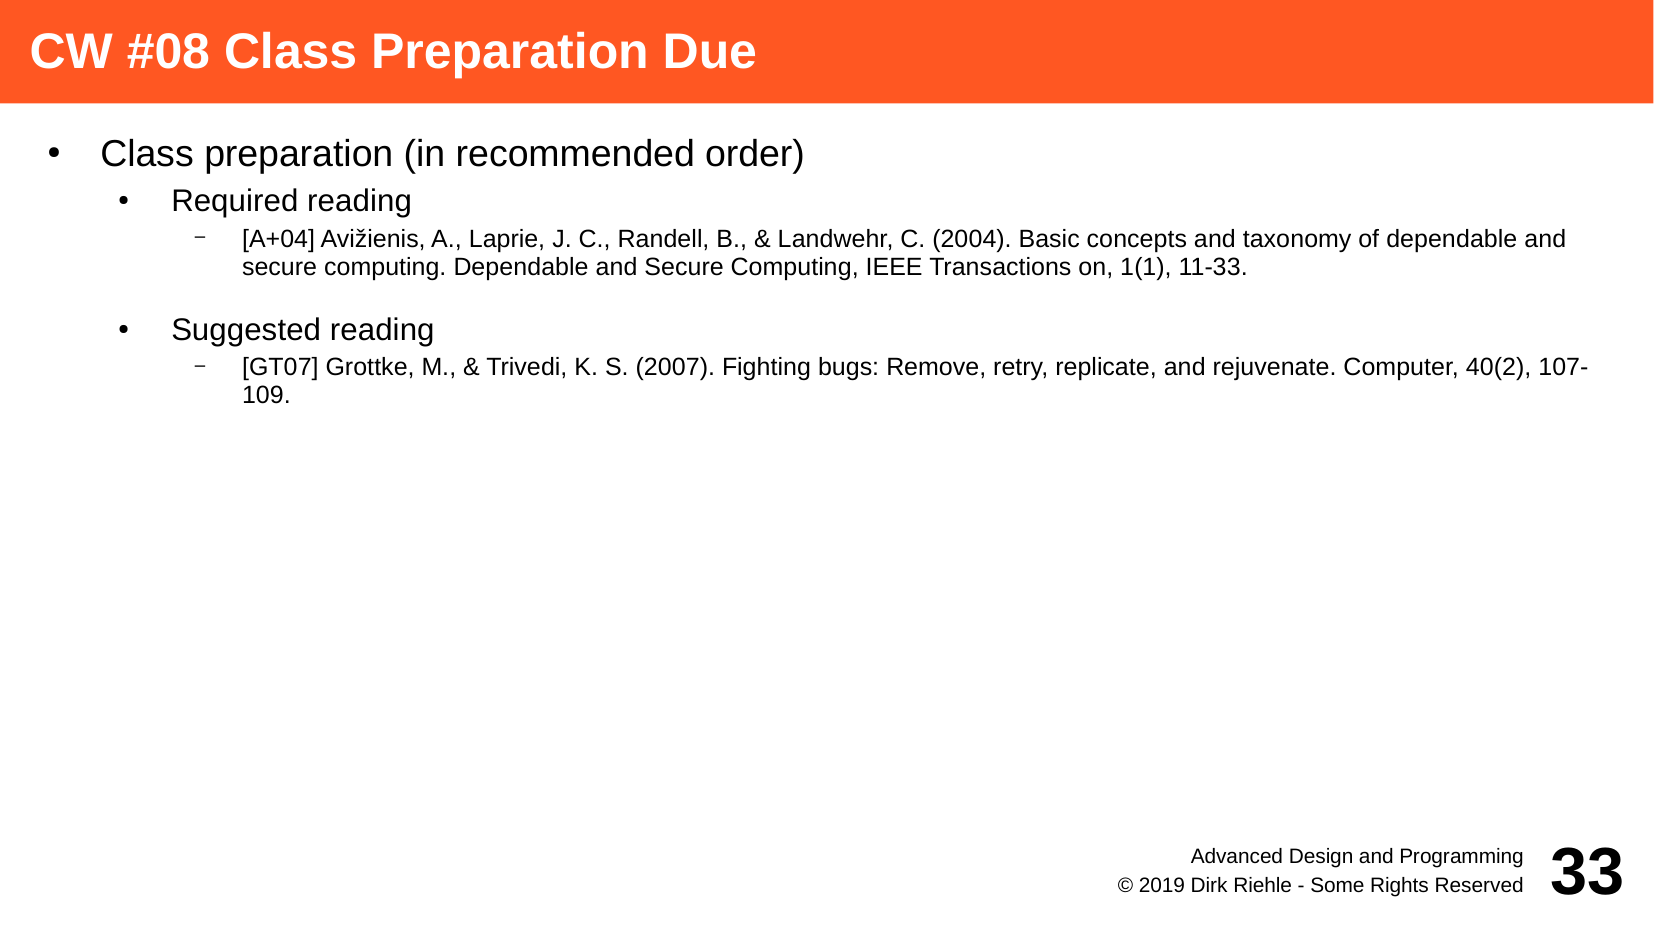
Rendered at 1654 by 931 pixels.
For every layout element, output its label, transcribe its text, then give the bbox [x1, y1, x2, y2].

list Class preparation (in recommended order) Required reading [A+04] Avižienis, A., Laprie, J. C., Randell, B., & Landwehr, C. (2004). Basic concepts and taxonomy of dependable and secure computing. Dependable and Secure Computing, IEEE Transactions on, 1(1), 11-33. Suggested reading [GT07] Grottke, M., & Trivedi, K. S. (2007). Fighting bugs: Remove, retry, replicate, and rejuvenate. Computer, 40(2), 107-109. [29, 132, 1625, 813]
title CW #08 Class Preparation Due [0, 0, 1654, 104]
